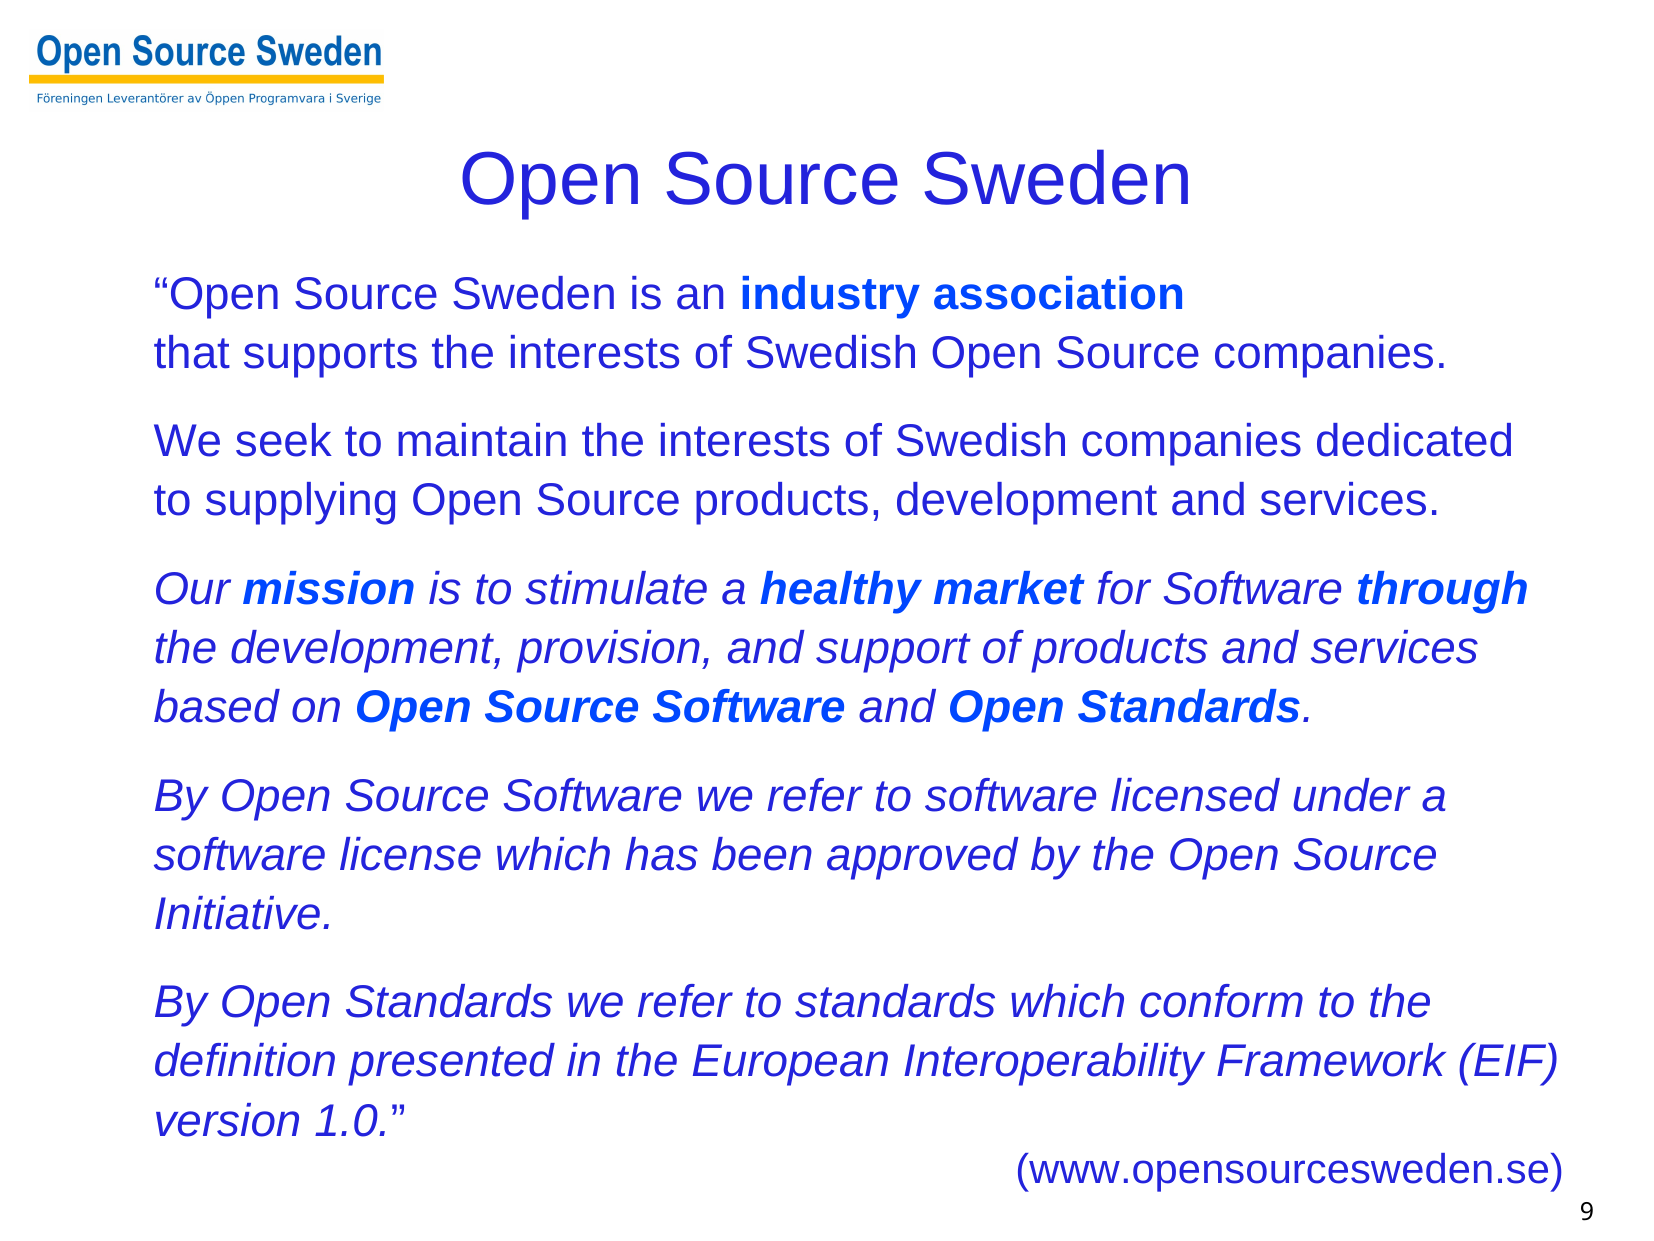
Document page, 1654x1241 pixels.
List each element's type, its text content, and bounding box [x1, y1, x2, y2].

title Open Source Sweden [82, 114, 1571, 243]
picture [29, 29, 384, 112]
list “Open Source Sweden is an industry association that supports the interests of Swedish Open Source companies. We seek to maintain the interests of Swedish companies dedicated to supplying Open Source products, development and services. Our mission is to stimulate a healthy market for Software through the development, provision, and support of products and services based on Open Source Software and Open Standards. By Open Source Software we refer to software licensed under a software license which has been approved by the Open Source Initiative. By Open Standards we refer to standards which conform to the definition presented in the European Interoperability Framework (EIF) version 1.0.” (www.opensourcesweden.se) [153, 259, 1565, 1193]
